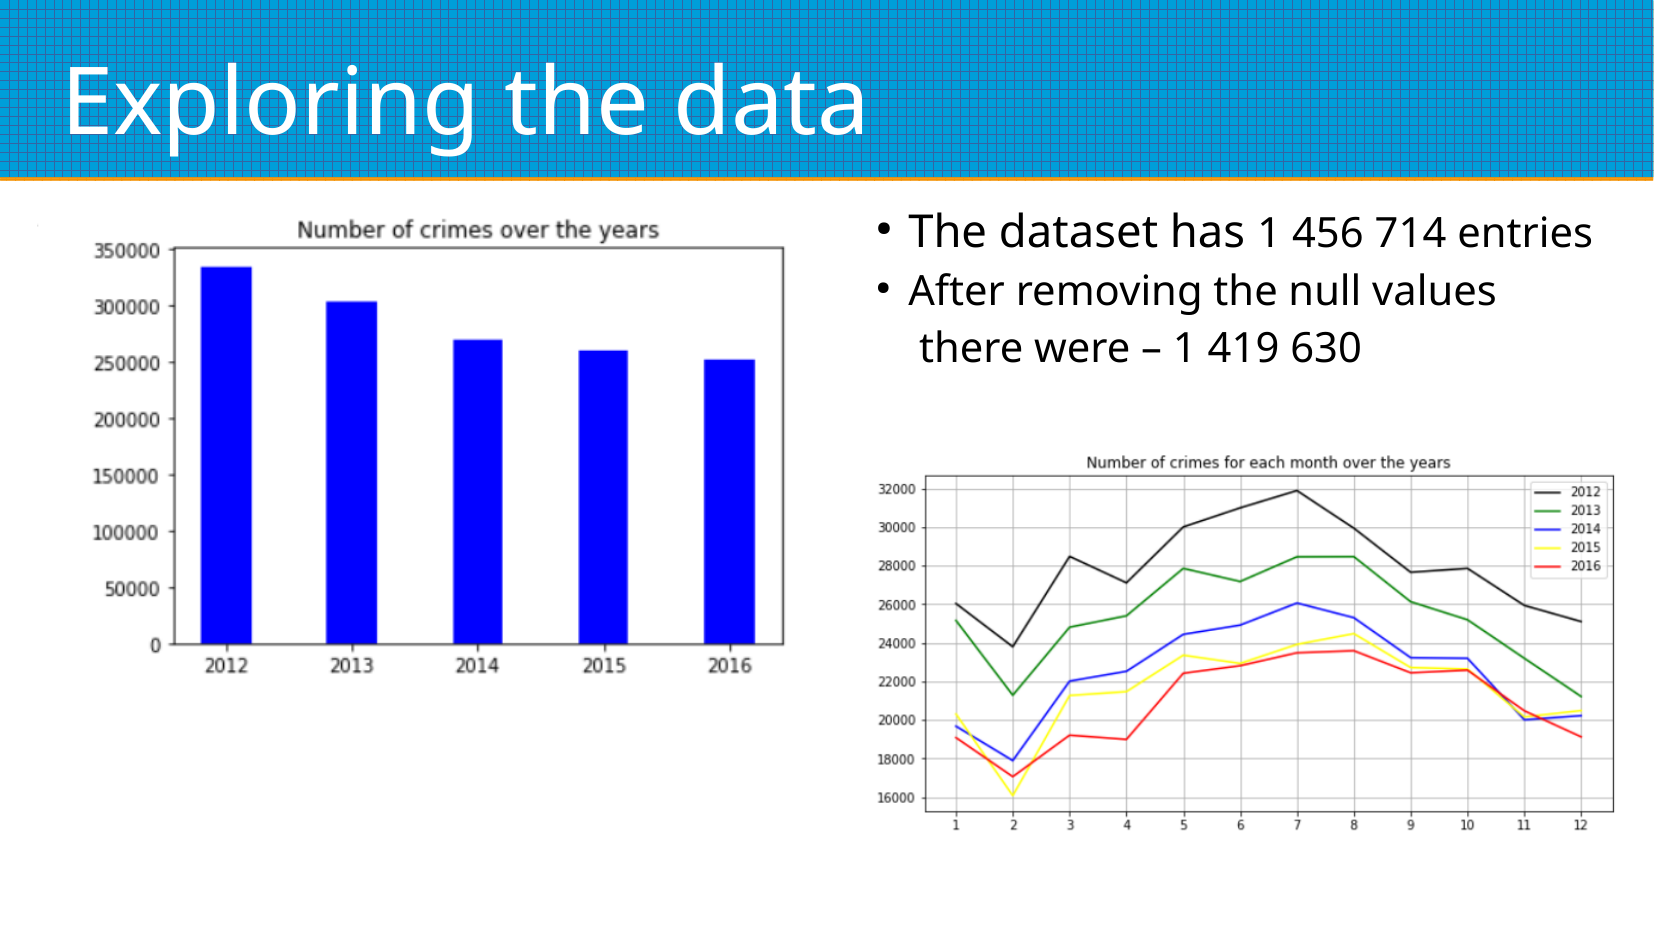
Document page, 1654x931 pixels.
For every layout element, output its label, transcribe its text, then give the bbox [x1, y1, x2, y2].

title Exploring the data [61, 0, 1538, 163]
picture [37, 198, 1651, 850]
list The dataset has 1 456 714 entries After removing the null values there were – 1 419 630 [878, 198, 1613, 413]
